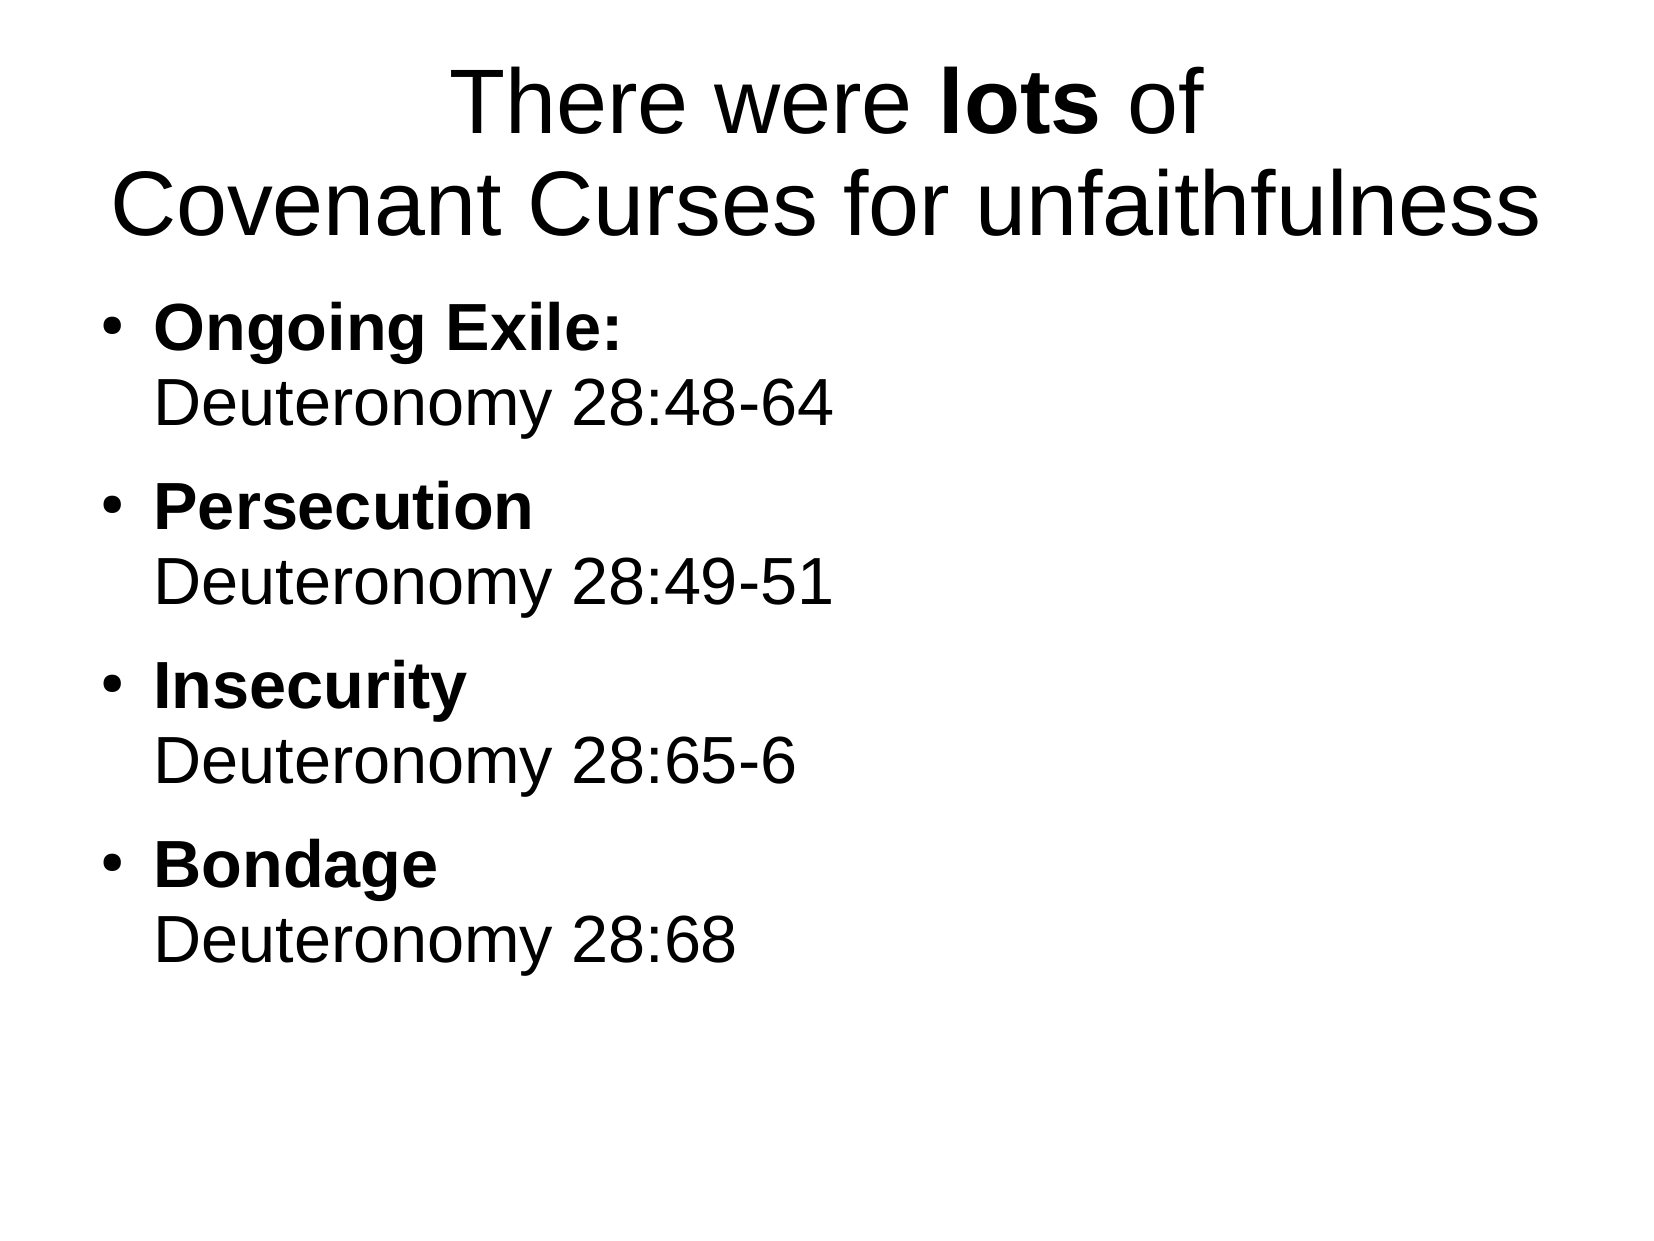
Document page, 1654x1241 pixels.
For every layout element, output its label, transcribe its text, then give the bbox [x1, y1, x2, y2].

list Ongoing Exile: Deuteronomy 28:48-64 Persecution Deuteronomy 28:49-51 Insecurity Deuteronomy 28:65-6 Bondage Deuteronomy 28:68 [82, 290, 1571, 1109]
title There were lots of Covenant Curses for unfaithfulness [82, 49, 1571, 257]
